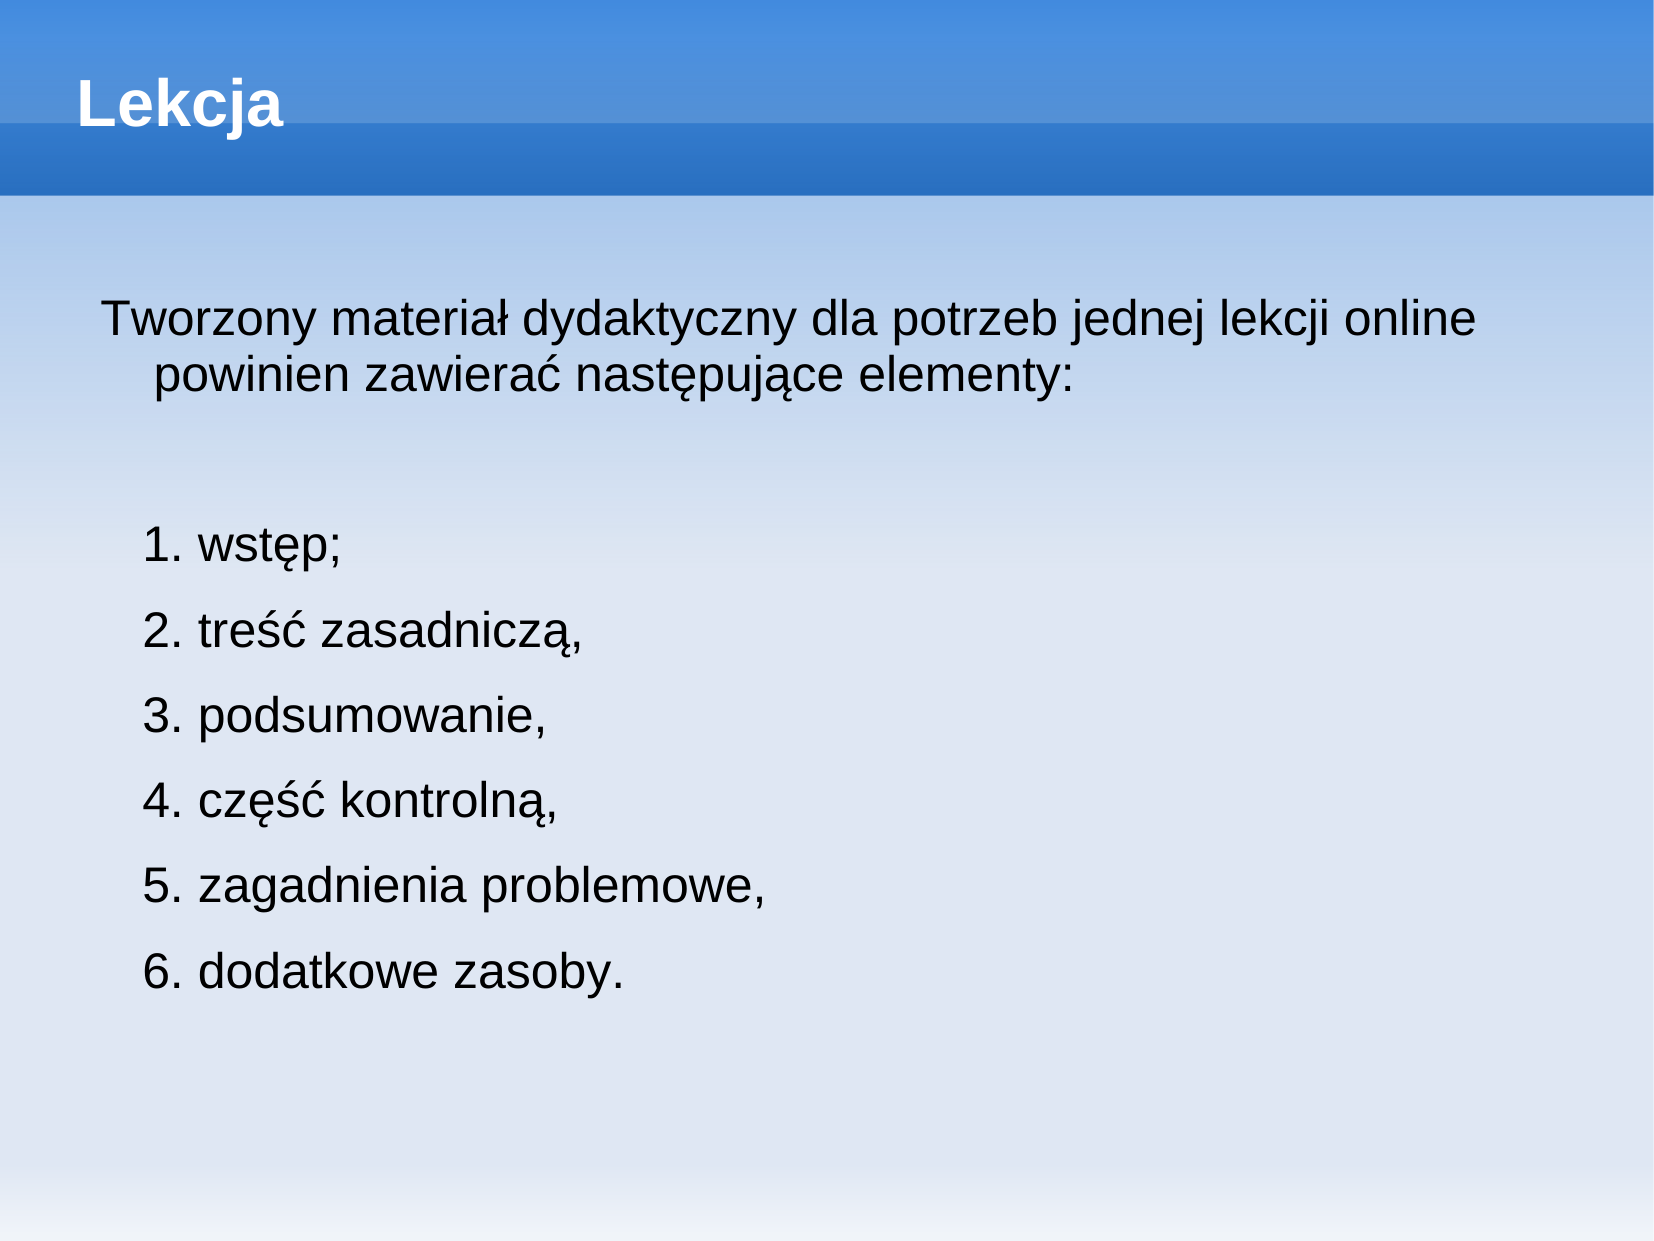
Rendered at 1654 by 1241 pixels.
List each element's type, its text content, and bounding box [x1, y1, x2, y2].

picture [0, 0, 1654, 1241]
title Lekcja [76, 7, 1565, 200]
list Tworzony materiał dydaktyczny dla potrzeb jednej lekcji online powinien zawierać następujące elementy: 1. wstęp; 2. treść zasadniczą, 3. podsumowanie, 4. część kontrolną, 5. zagadnienia problemowe, 6. dodatkowe zasoby. [82, 290, 1571, 1168]
